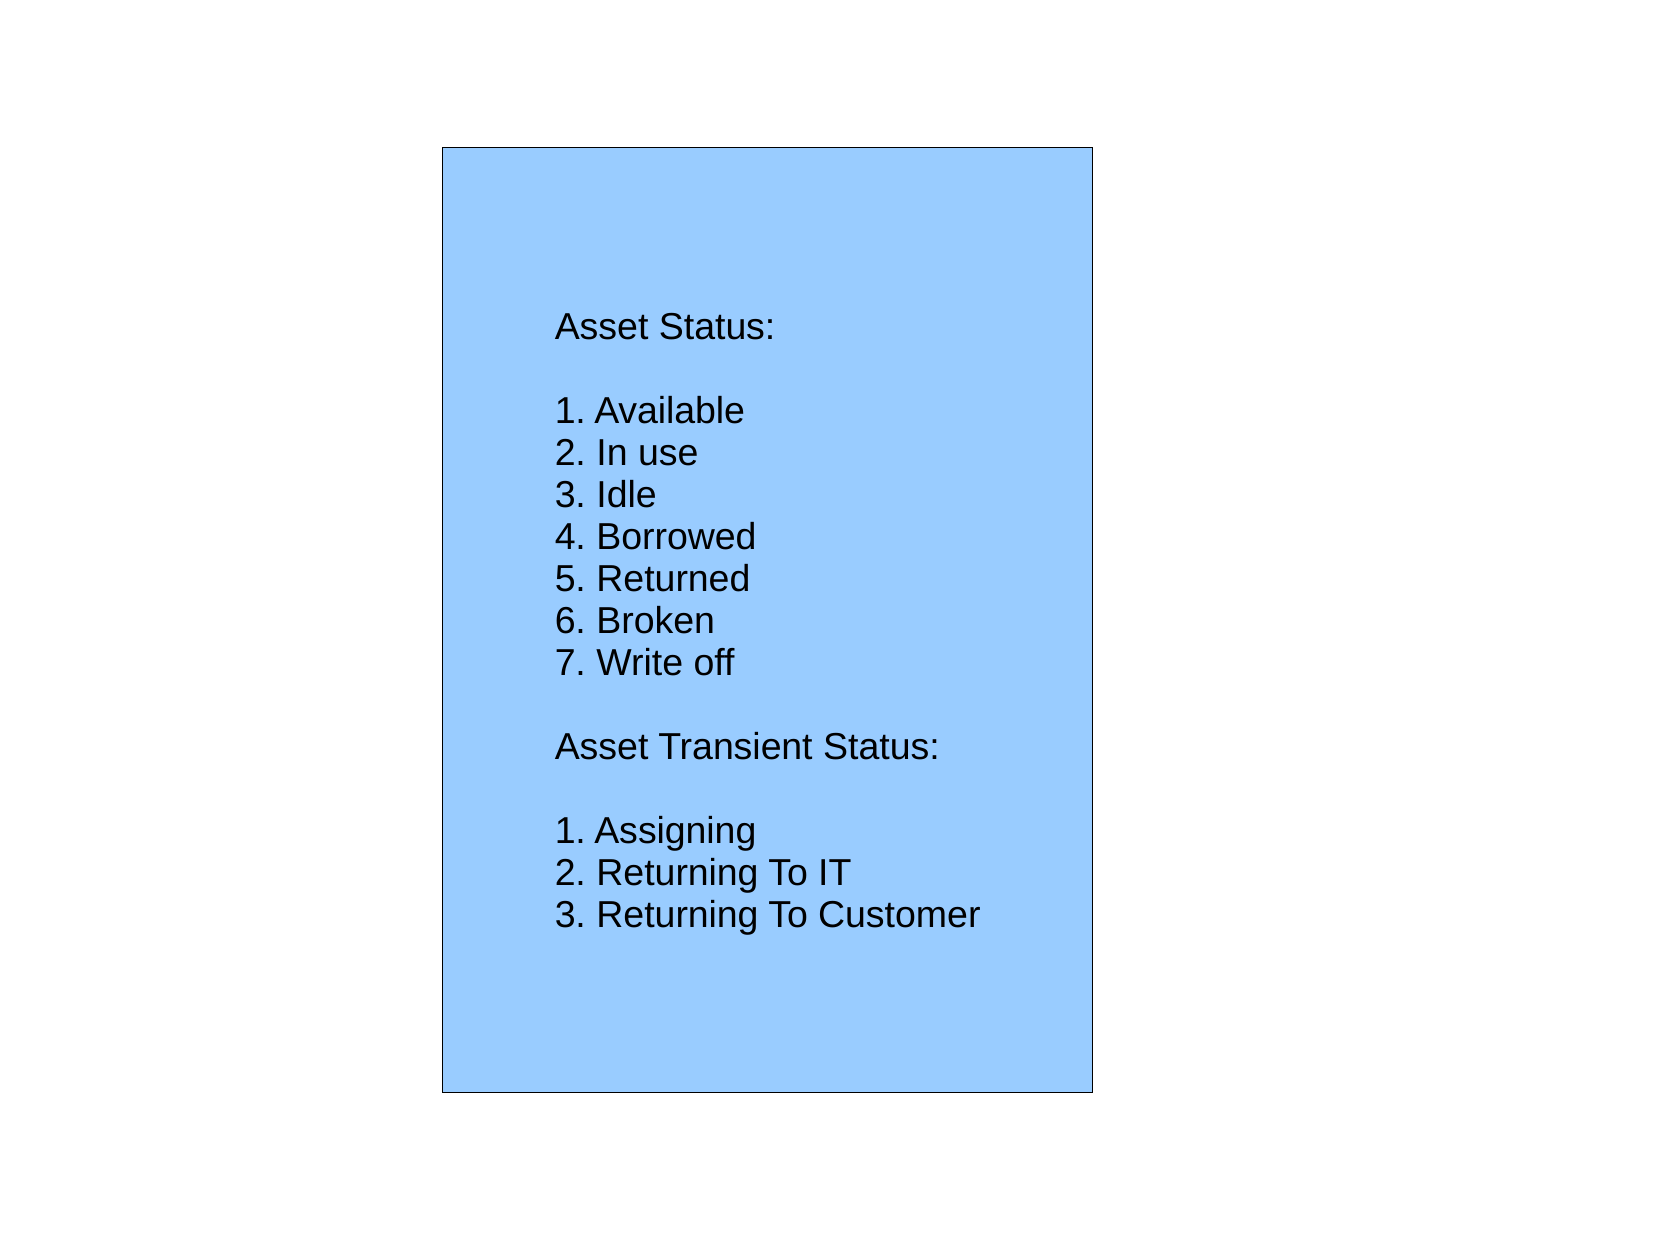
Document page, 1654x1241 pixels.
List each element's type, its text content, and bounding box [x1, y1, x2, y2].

text_box Asset Status: 1. Available 2. In use 3. Idle 4. Borrowed 5. Returned 6. Broken 7. Write off Asset Transient Status: 1. Assigning 2. Returning To IT 3. Returning To Customer [442, 147, 1093, 1093]
